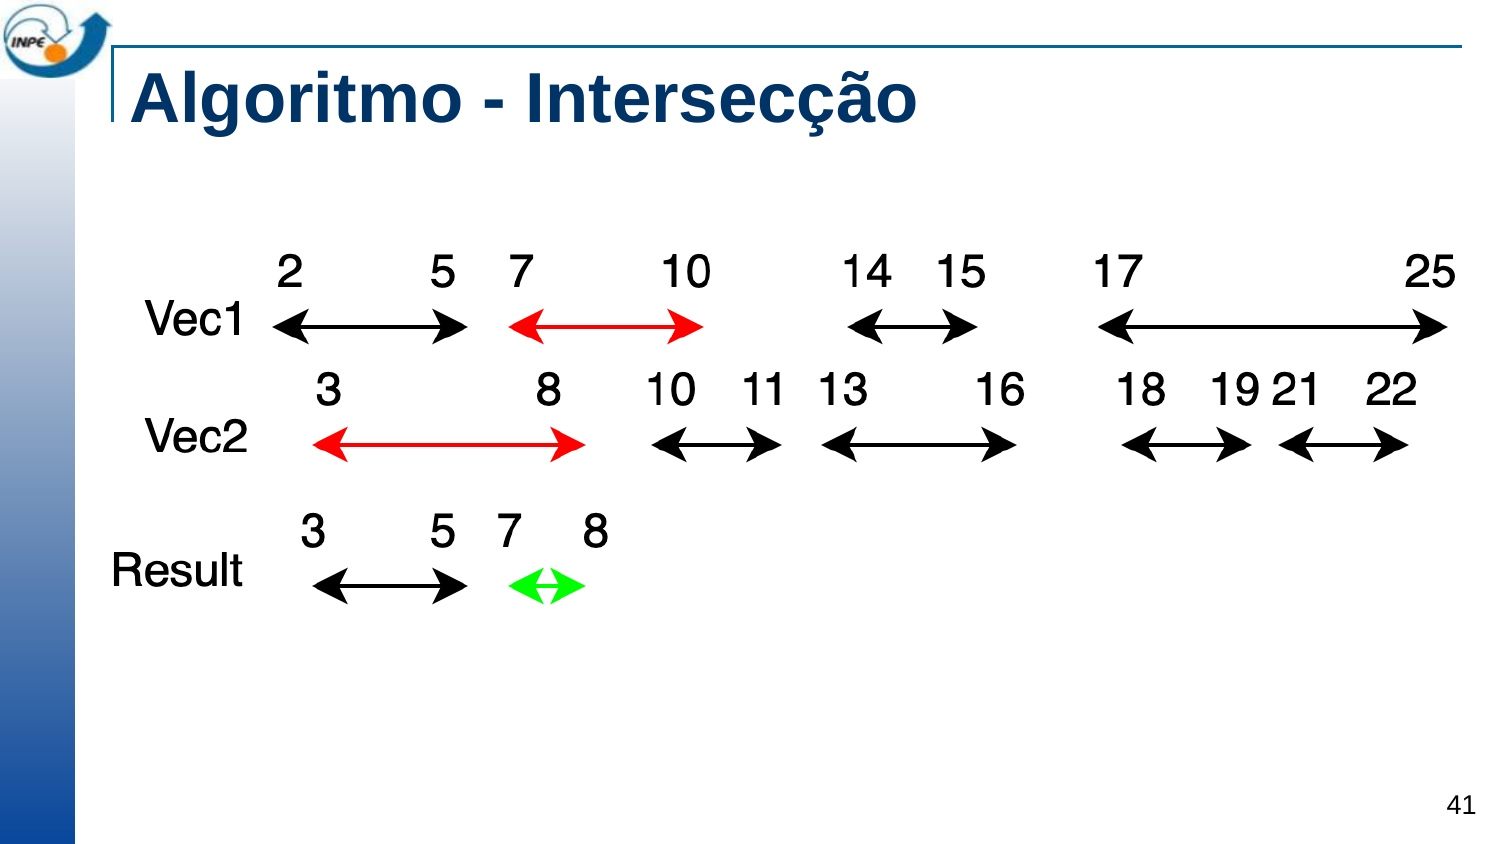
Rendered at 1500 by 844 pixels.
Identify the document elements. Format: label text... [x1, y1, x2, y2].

picture [72, 224, 1490, 620]
title Algoritmo - Intersecção [112, 46, 1450, 141]
picture [0, 0, 113, 79]
slide_number <number> [1403, 779, 1494, 844]
